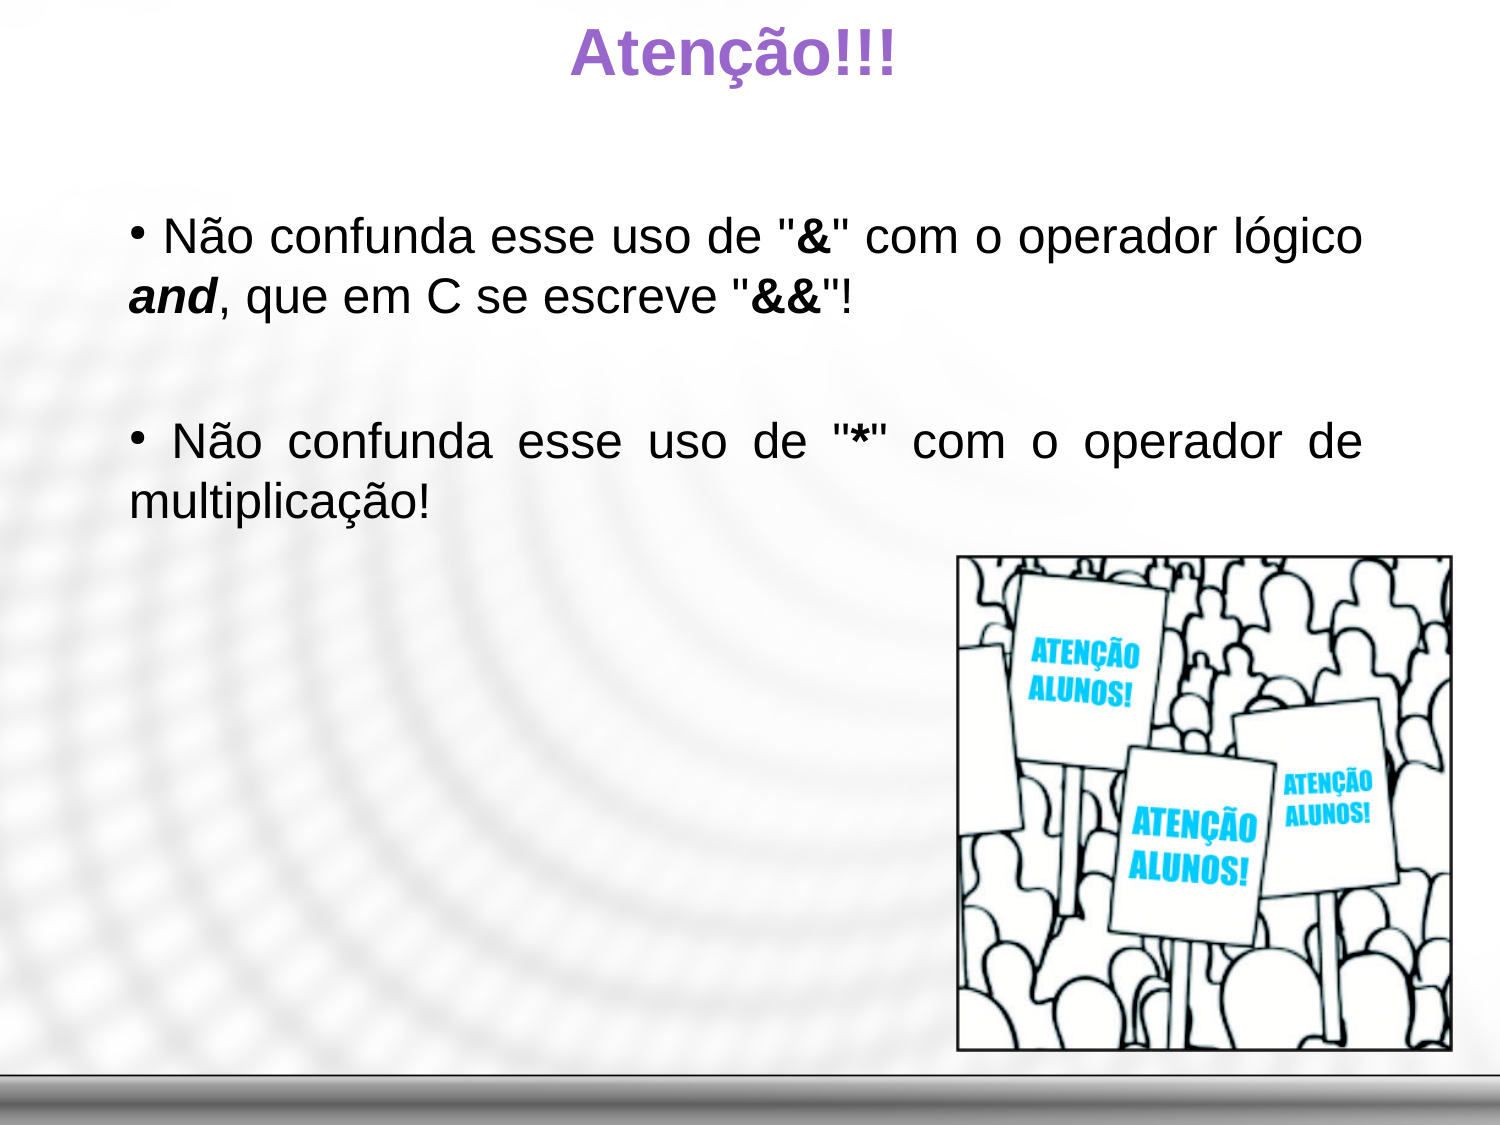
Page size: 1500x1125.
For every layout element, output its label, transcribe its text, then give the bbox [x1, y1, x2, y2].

title Atenção!!! [0, 1, 1353, 97]
list Não confunda esse uso de "&" com o operador lógico and, que em C se escreve "&&"! Não confunda esse uso de "*" com o operador de multiplicação! [58, 196, 1442, 1036]
picture [0, 0, 1500, 1125]
